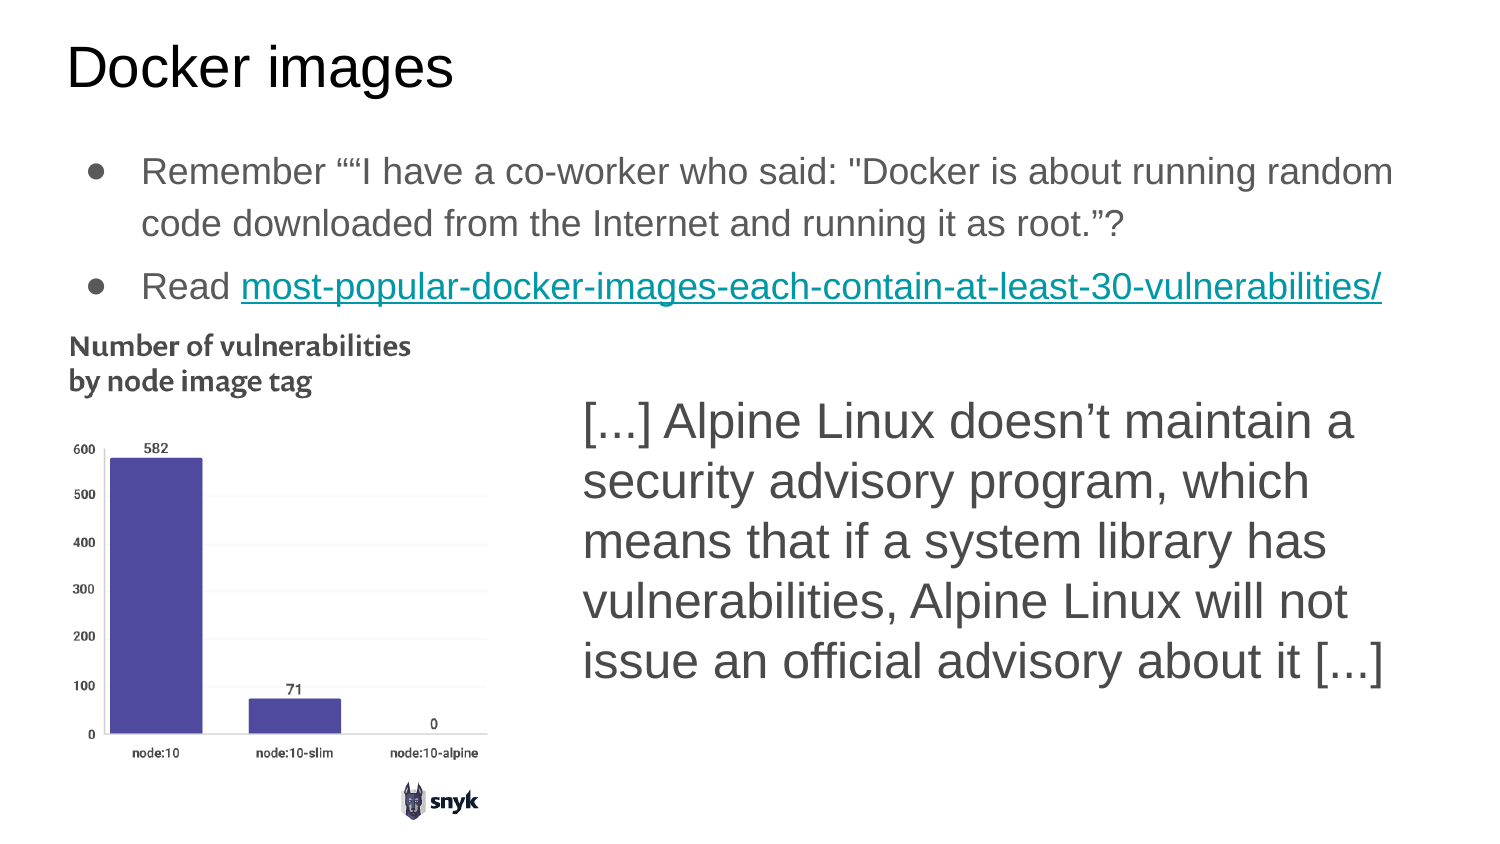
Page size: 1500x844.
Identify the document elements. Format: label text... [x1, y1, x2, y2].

picture [37, 316, 513, 832]
title Docker images [51, 13, 1449, 108]
text_box [...] Alpine Linux doesn’t maintain a security advisory program, which means that if a system library has vulnerabilities, Alpine Linux will not issue an official advisory about it [...] [567, 373, 1449, 797]
list Remember ““I have a co-worker who said: "Docker is about running random code downloaded from the Internet and running it as root.”? Read most-popular-docker-images-each-contain-at-least-30-vulnerabilities/ [51, 125, 1449, 686]
